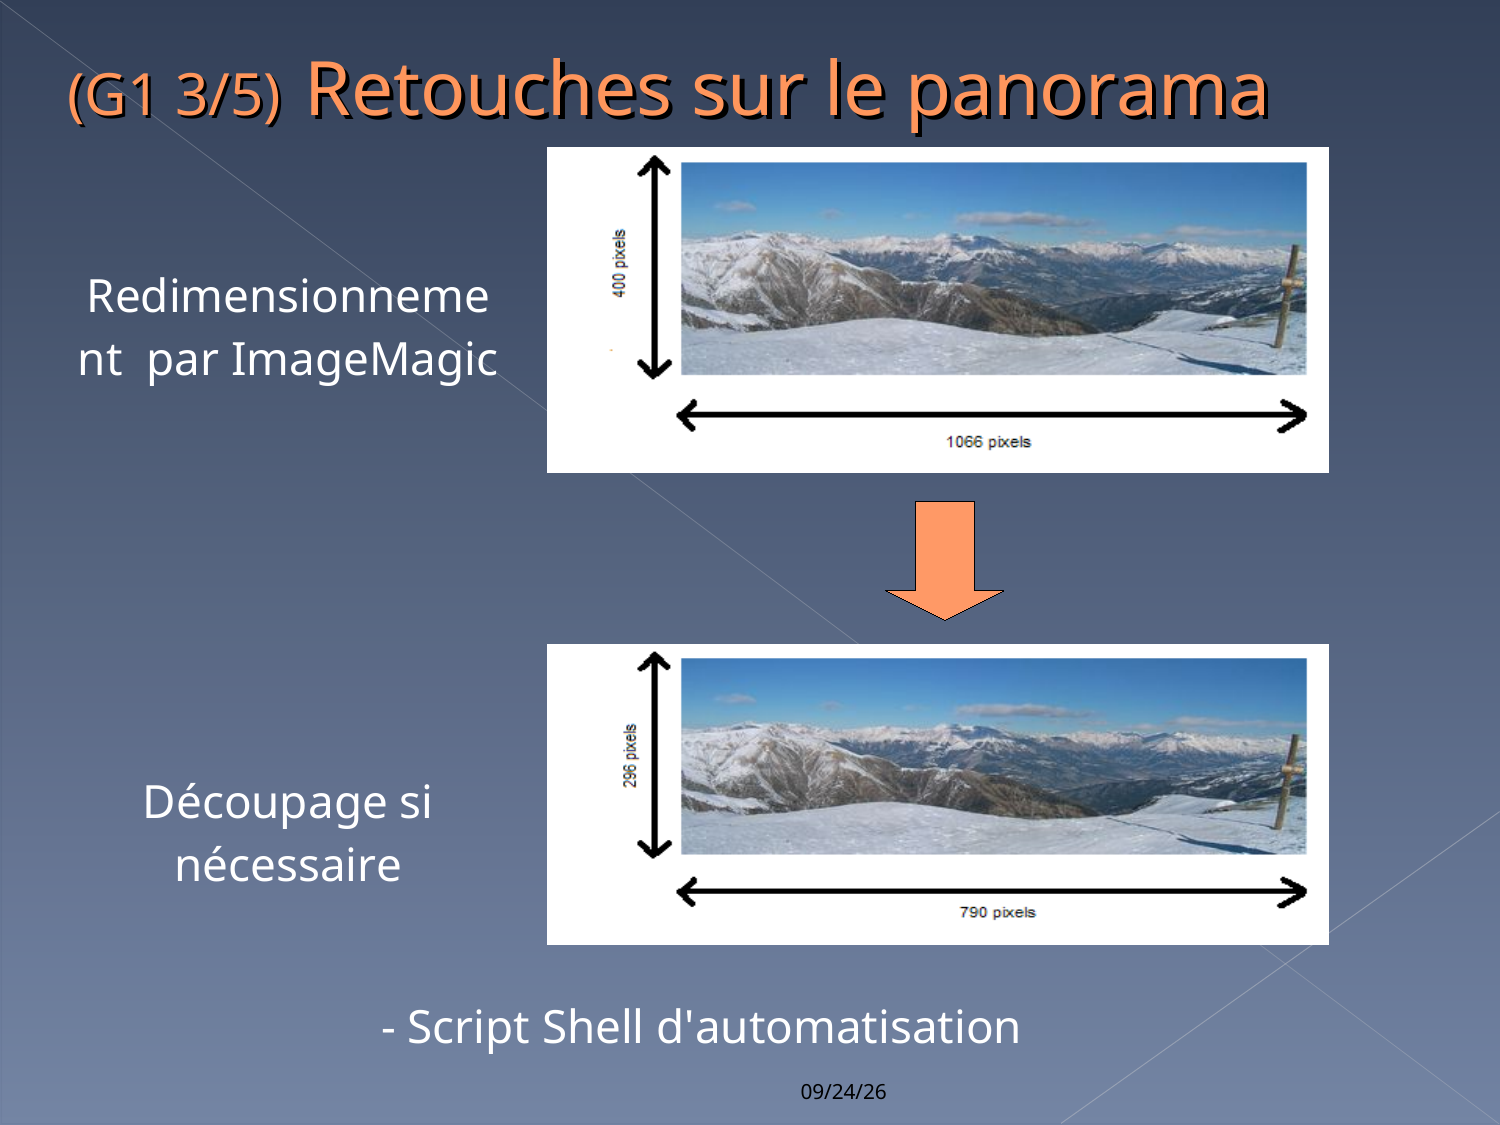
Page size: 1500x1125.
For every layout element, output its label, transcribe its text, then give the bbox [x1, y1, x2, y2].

picture [547, 147, 1329, 473]
text_box [885, 501, 1004, 621]
text_box - Script Shell d'automatisation [236, 859, 1093, 1125]
picture [547, 644, 1329, 945]
subtitle Redimensionnement par ImageMagic [0, 105, 502, 626]
text_box Découpage si nécessaire [0, 638, 502, 1104]
title (G1 3/5) Retouches sur le panorama [67, 29, 1418, 134]
